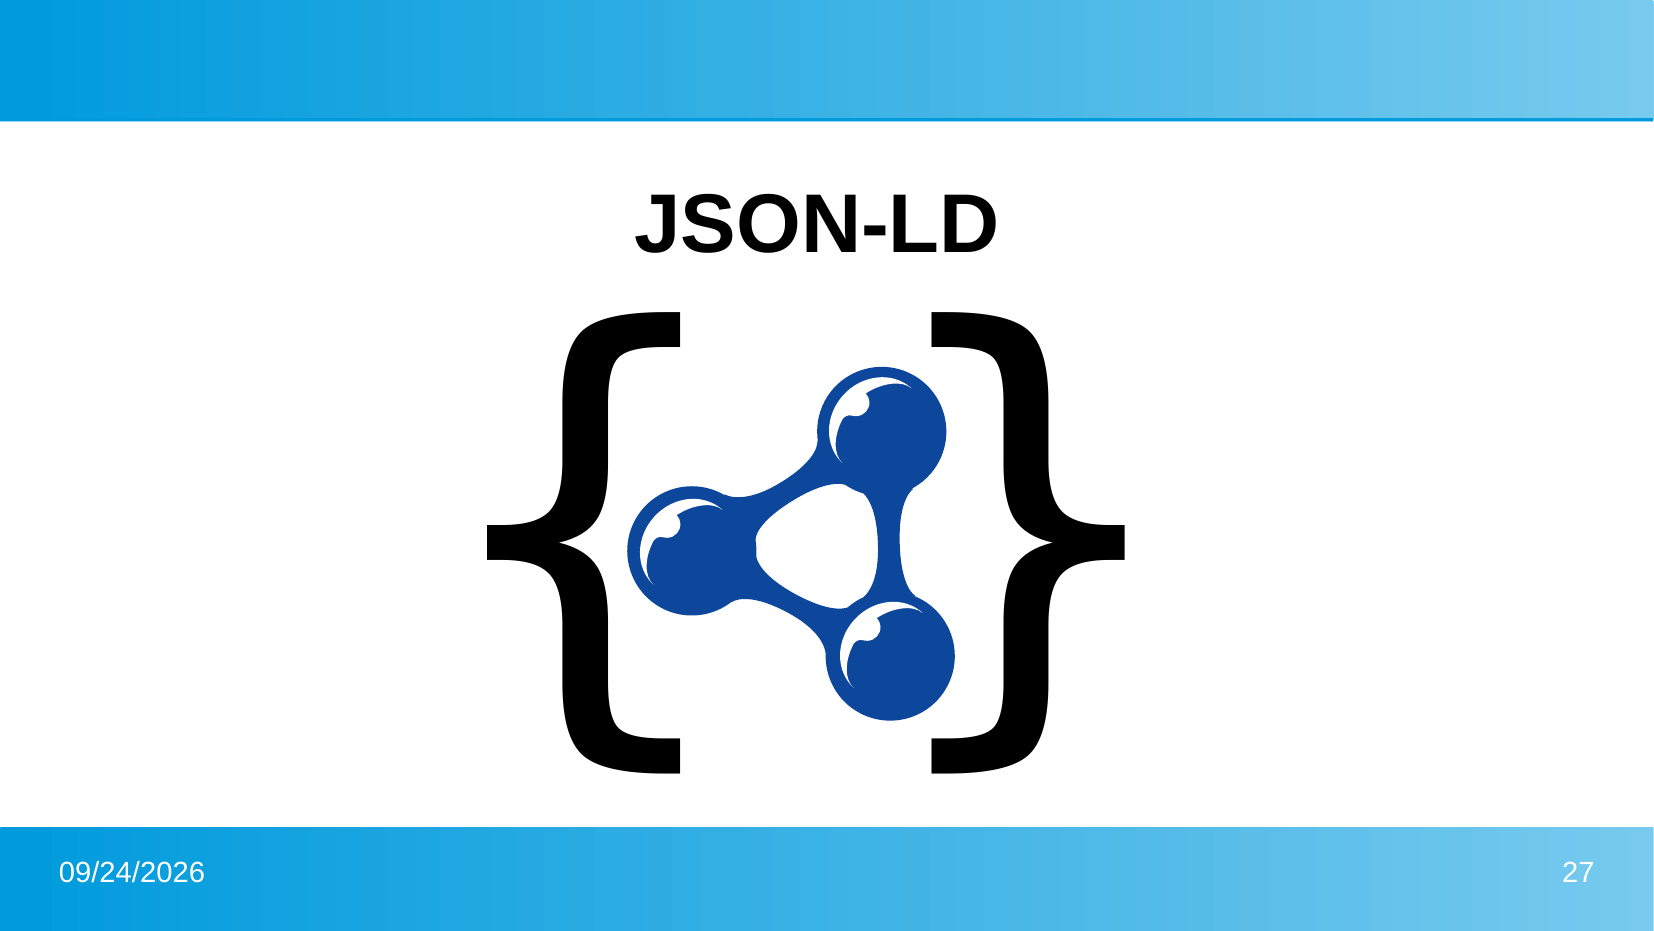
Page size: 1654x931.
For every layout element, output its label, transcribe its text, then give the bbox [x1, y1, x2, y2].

picture [487, 225, 1126, 863]
list JSON-LD [246, 177, 1388, 338]
